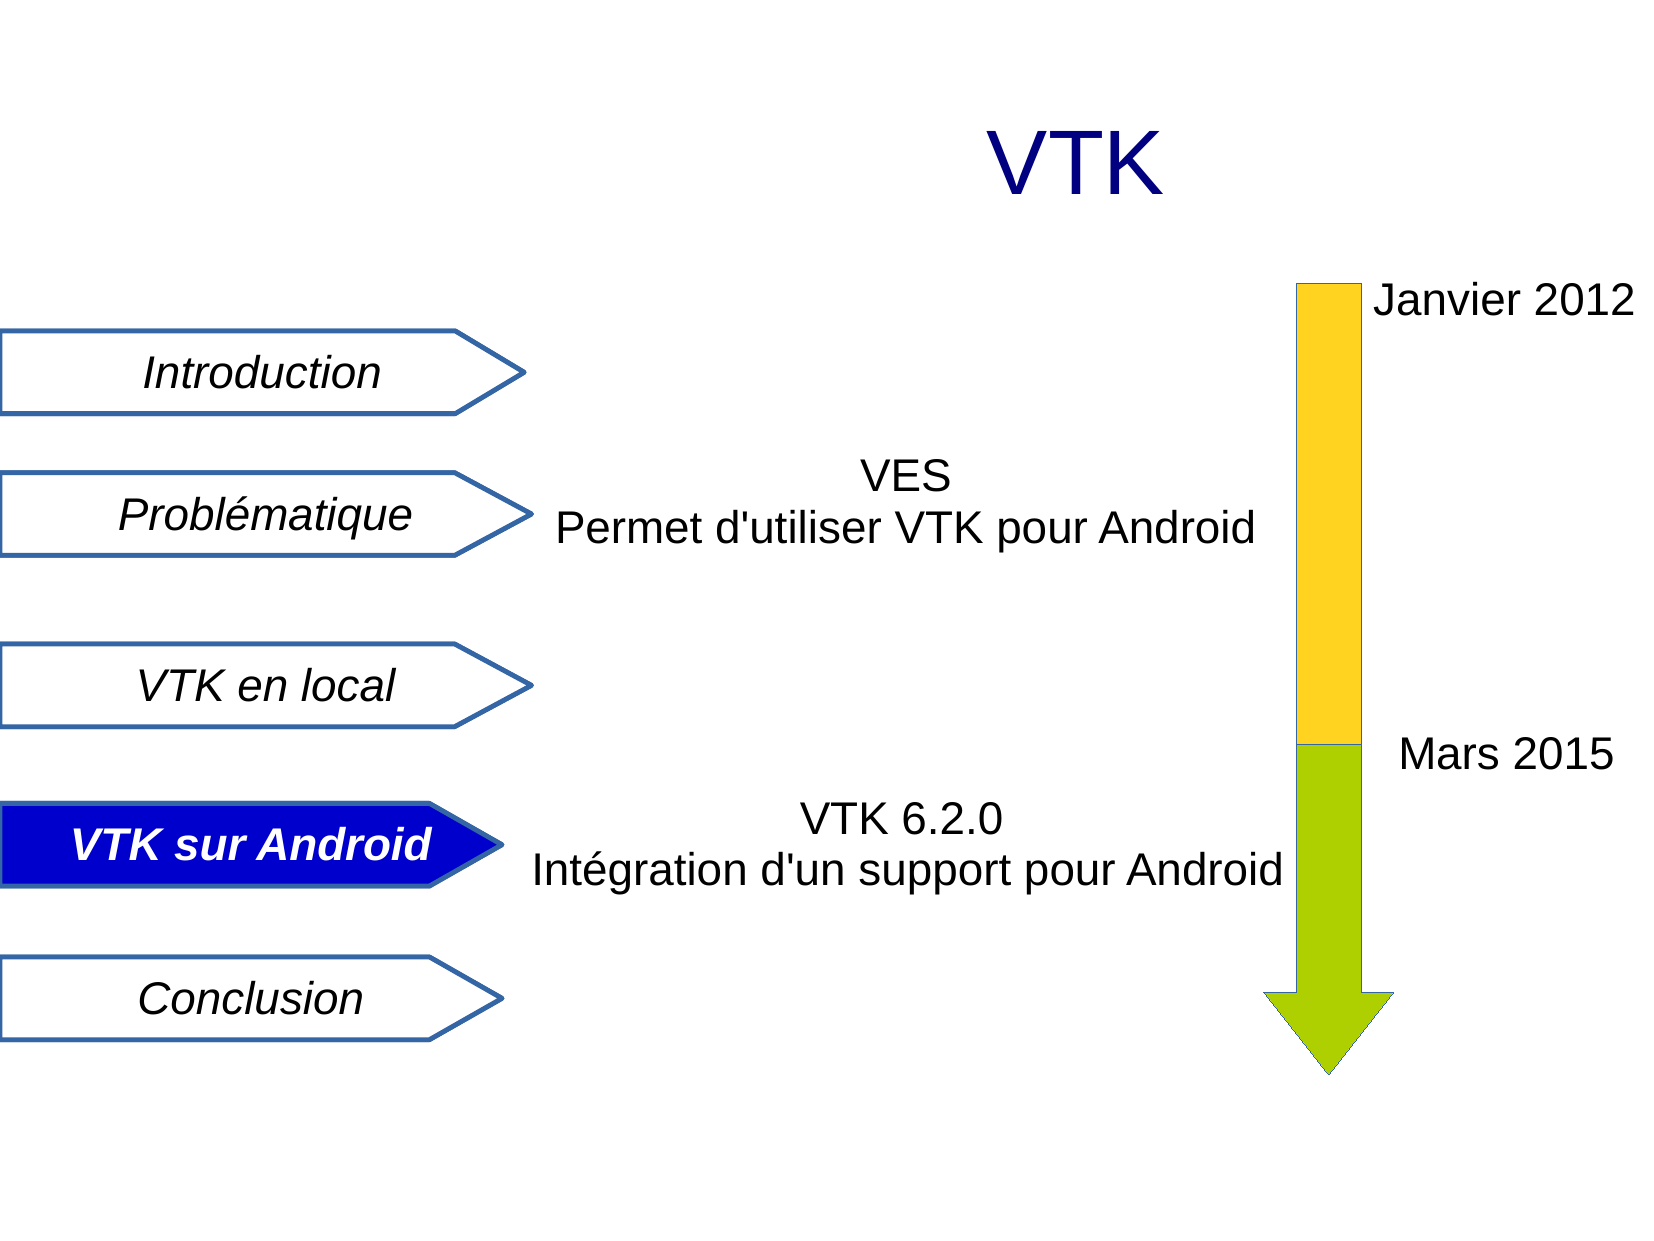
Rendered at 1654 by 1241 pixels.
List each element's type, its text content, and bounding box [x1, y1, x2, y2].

text_box Conclusion [0, 956, 502, 1040]
text_box VES Permet d'utiliser VTK pour Android [540, 442, 1272, 561]
text_box VTK sur Android [0, 803, 502, 887]
text_box Introduction [0, 330, 525, 414]
title VTK [524, 59, 1654, 267]
text_box VTK 6.2.0 Intégration d'un support pour Android [516, 785, 1296, 903]
text_box VTK en local [0, 643, 532, 727]
text_box Mars 2015 [1383, 720, 1630, 787]
text_box Janvier 2012 [1358, 266, 1651, 333]
text_box [1263, 283, 1394, 1075]
text_box Problématique [0, 472, 532, 556]
